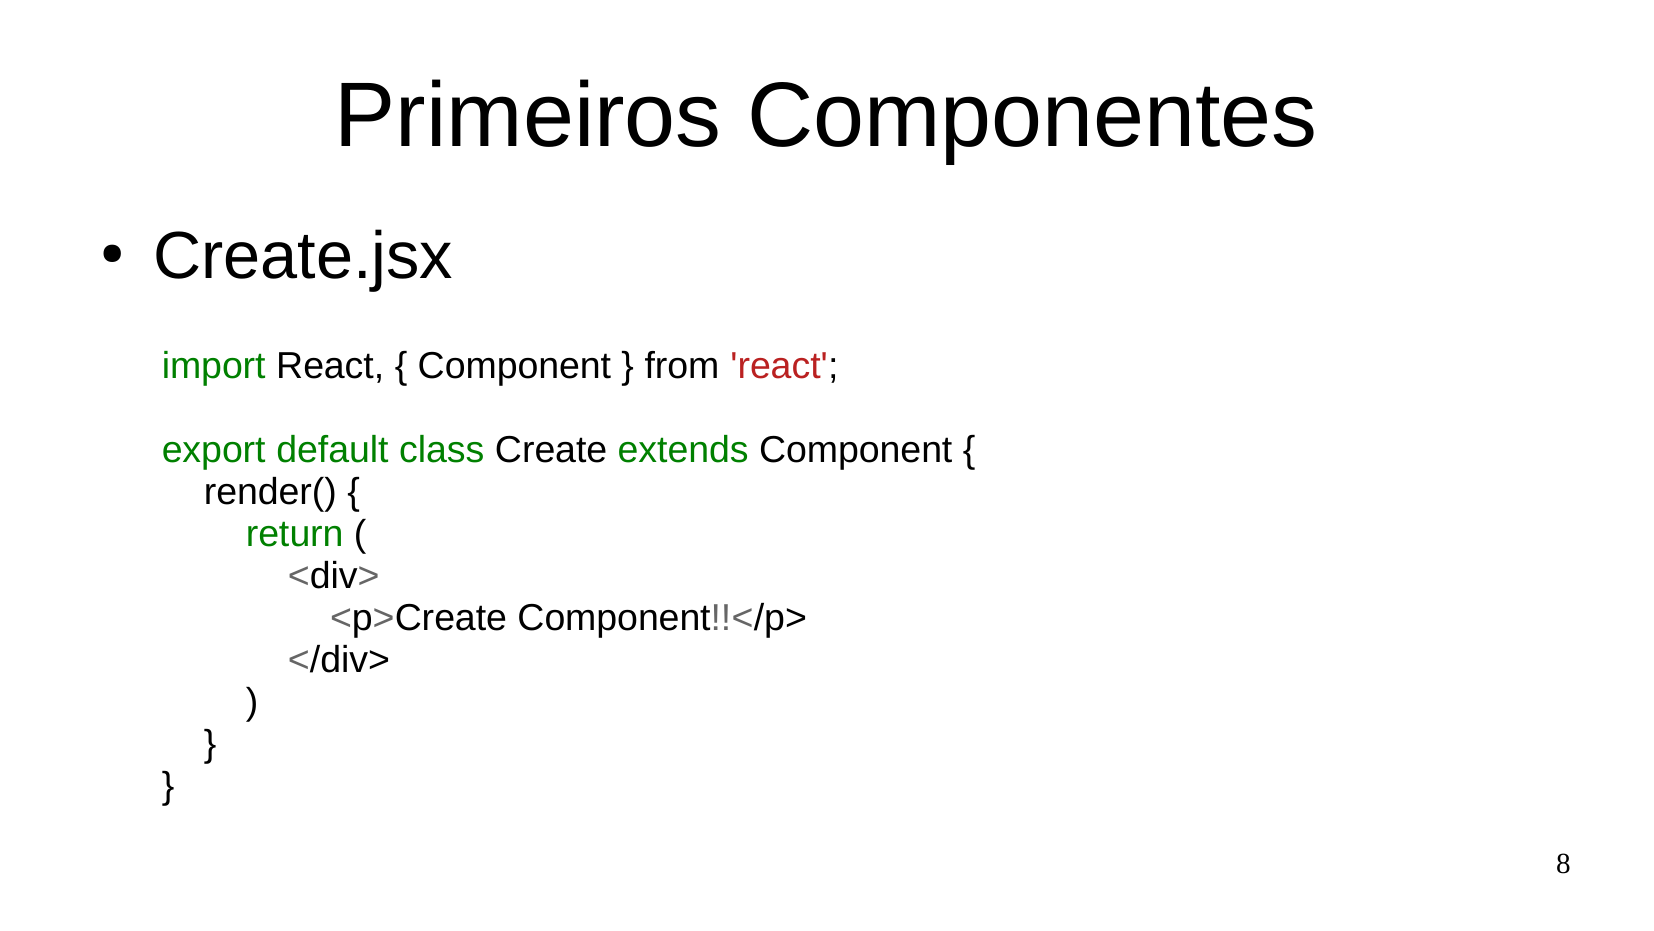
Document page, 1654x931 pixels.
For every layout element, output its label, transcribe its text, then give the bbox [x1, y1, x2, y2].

title Primeiros Componentes [82, 37, 1571, 193]
text_box import React, { Component } from 'react'; export default class Create extends Component { render() { return ( <div> <p>Create Component!!</p> </div> ) } } [147, 337, 1434, 815]
list Create.jsx [82, 217, 1571, 758]
